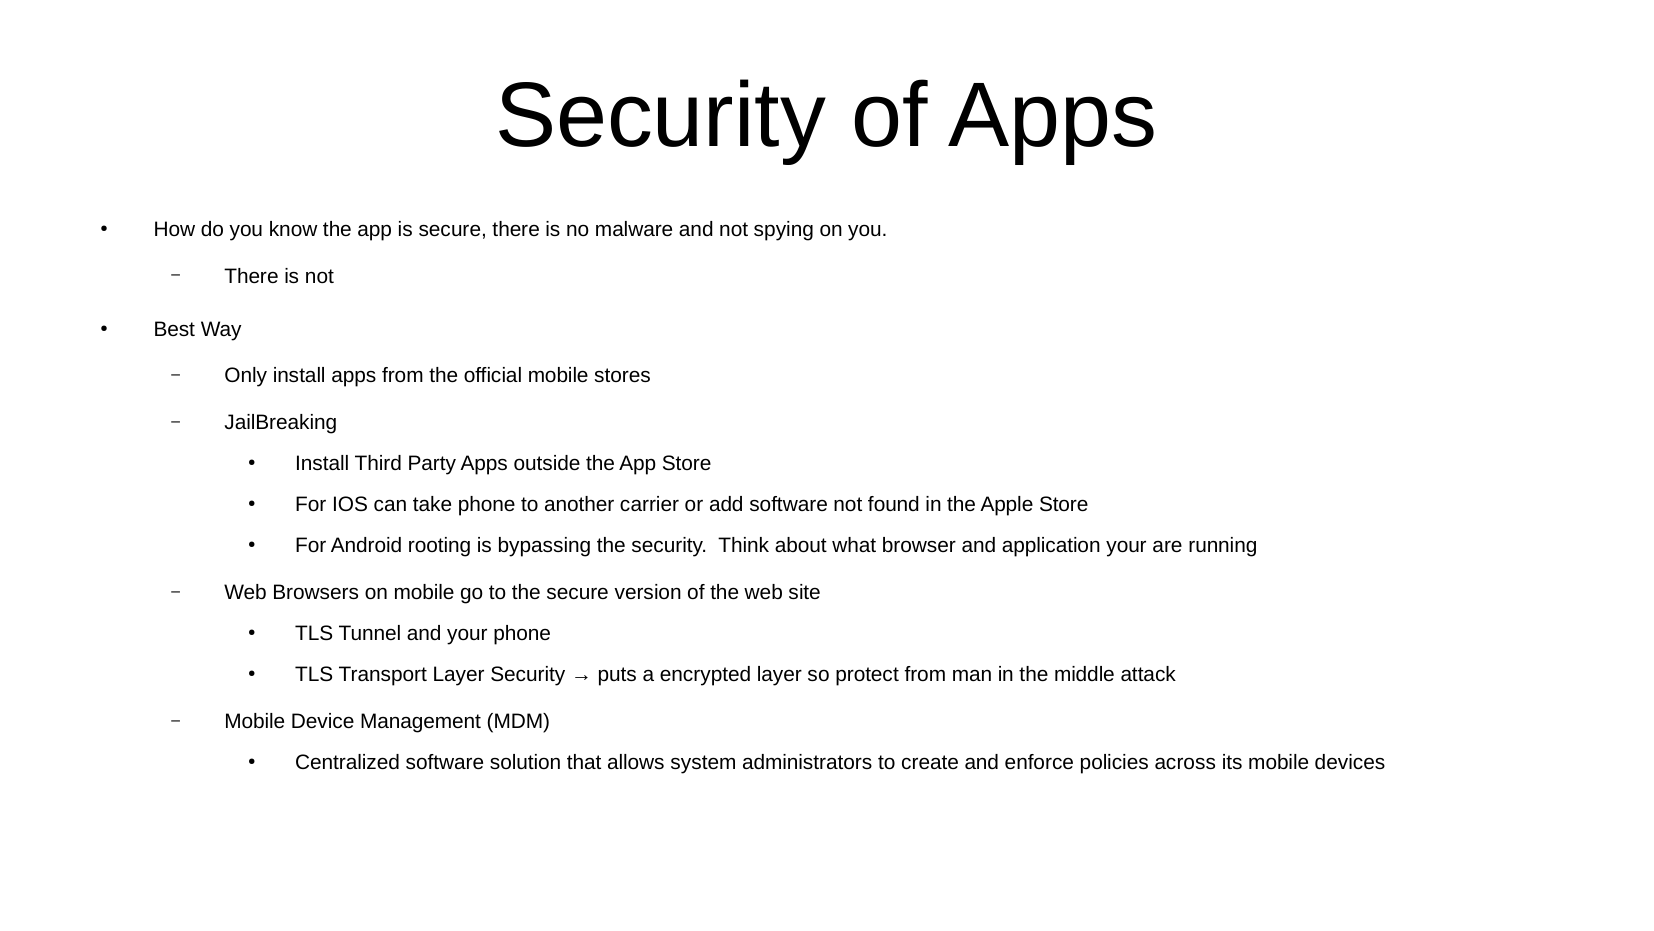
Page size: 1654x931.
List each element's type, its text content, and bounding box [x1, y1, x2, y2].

list How do you know the app is secure, there is no malware and not spying on you. There is not Best Way Only install apps from the official mobile stores JailBreaking Install Third Party Apps outside the App Store For IOS can take phone to another carrier or add software not found in the Apple Store For Android rooting is bypassing the security. Think about what browser and application your are running Web Browsers on mobile go to the secure version of the web site TLS Tunnel and your phone TLS Transport Layer Security → puts a encrypted layer so protect from man in the middle attack Mobile Device Management (MDM) Centralized software solution that allows system administrators to create and enforce policies across its mobile devices [82, 217, 1636, 916]
title Security of Apps [82, 37, 1571, 193]
